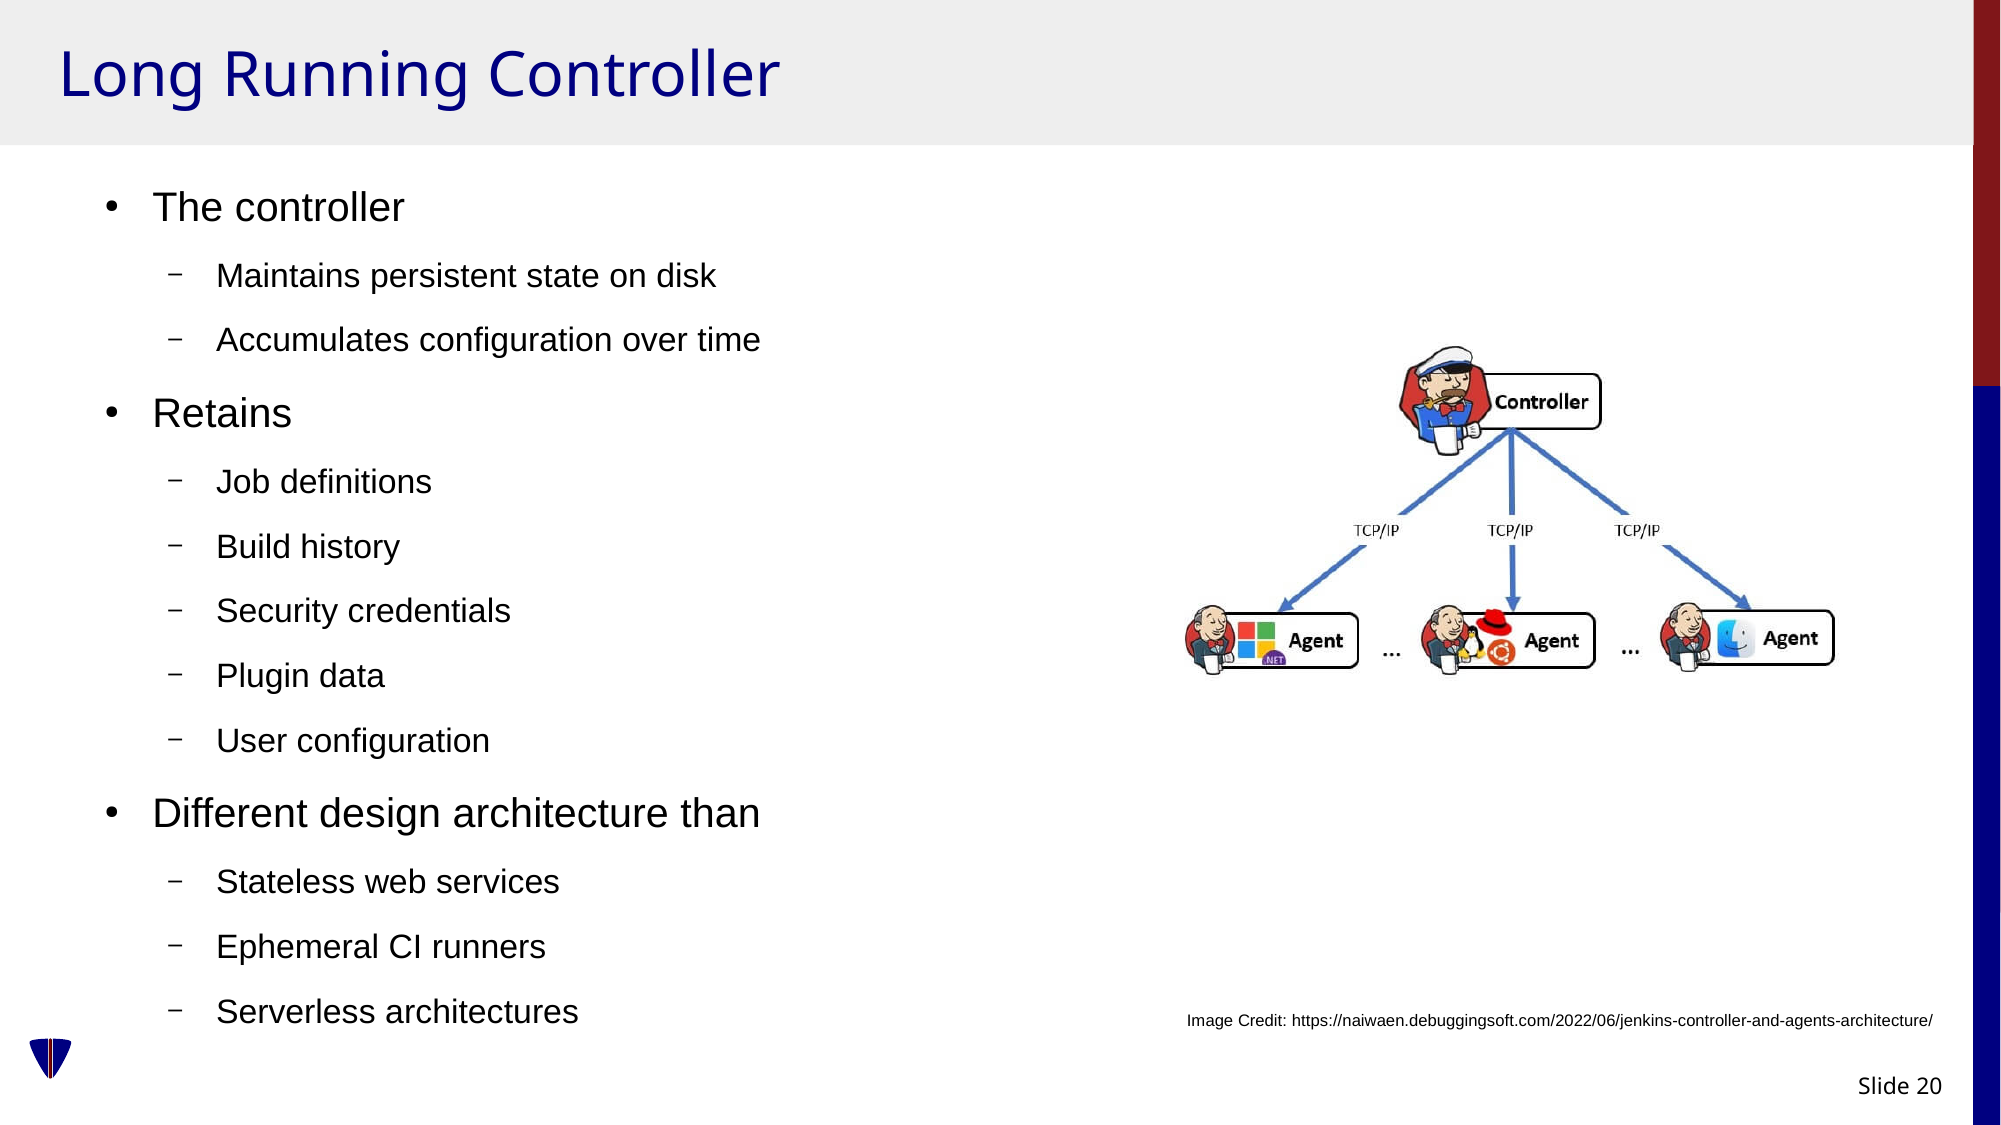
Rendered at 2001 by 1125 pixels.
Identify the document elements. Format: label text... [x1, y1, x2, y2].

picture [1127, 313, 1890, 739]
list The controller Maintains persistent state on disk Accumulates configuration over time Retains Job definitions Build history Security credentials Plugin data User configuration Different design architecture than Stateless web services Ephemeral CI runners Serverless architectures [88, 177, 1861, 1034]
title Long Running Controller [0, 0, 1974, 146]
text_box Image Credit: https://naiwaen.debuggingsoft.com/2022/06/jenkins-controller-and-agents-architecture/ [1122, 1003, 1949, 1063]
